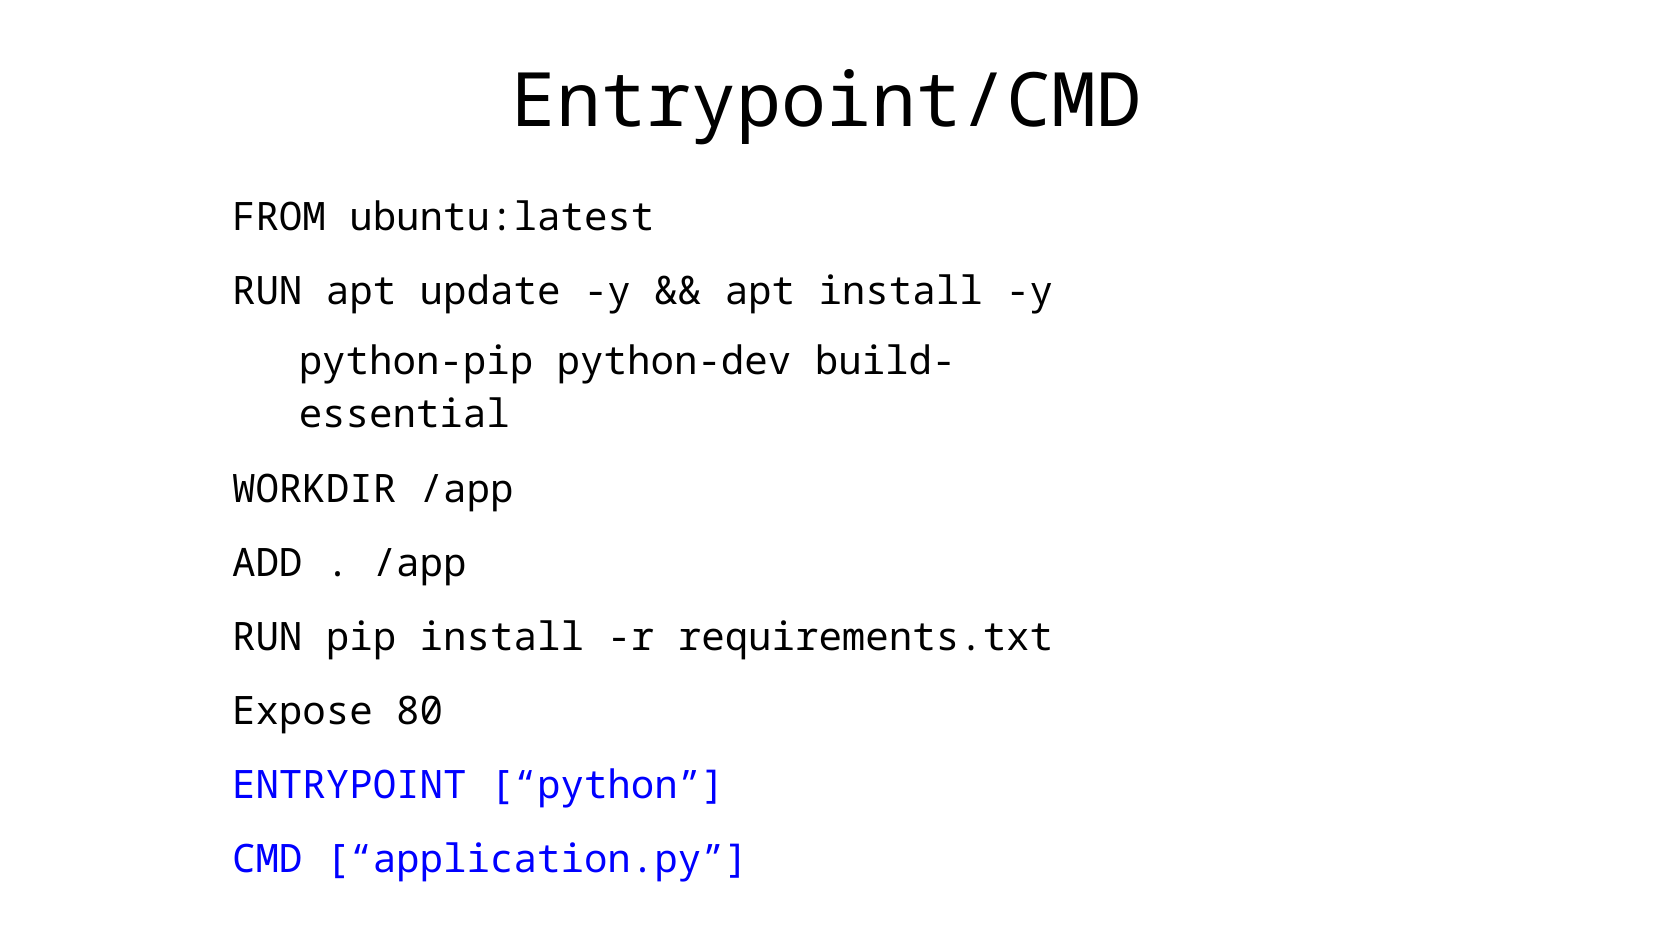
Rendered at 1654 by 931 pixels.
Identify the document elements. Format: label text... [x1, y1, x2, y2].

title Entrypoint/CMD [82, 19, 1571, 175]
list FROM ubuntu:latest RUN apt update -y && apt install -y python-pip python-dev build-essential WORKDIR /app ADD . /app RUN pip install -r requirements.txt Expose 80 ENTRYPOINT [“python”] CMD [“application.py”] [165, 188, 1134, 886]
